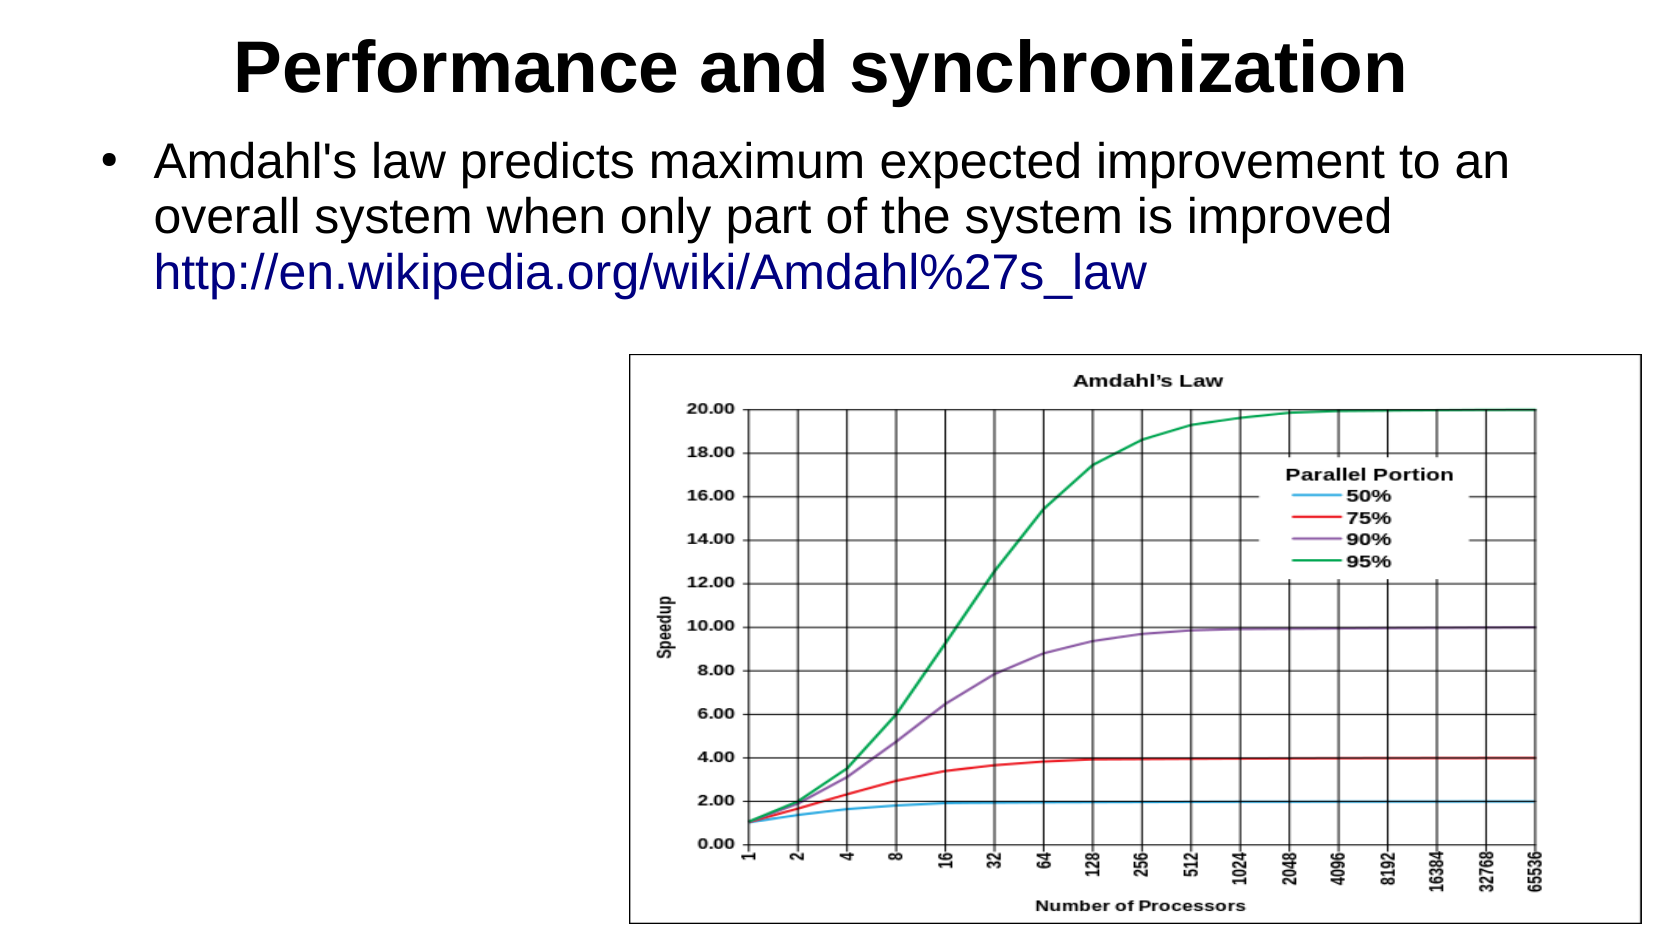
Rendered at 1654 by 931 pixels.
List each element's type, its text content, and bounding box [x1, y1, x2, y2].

title Performance and synchronization [23, 9, 1619, 125]
list Amdahl's law predicts maximum expected improvement to an overall system when only part of the system is improved http://en.wikipedia.org/wiki/Amdahl%27s_law [82, 132, 1538, 443]
picture [629, 354, 1642, 924]
